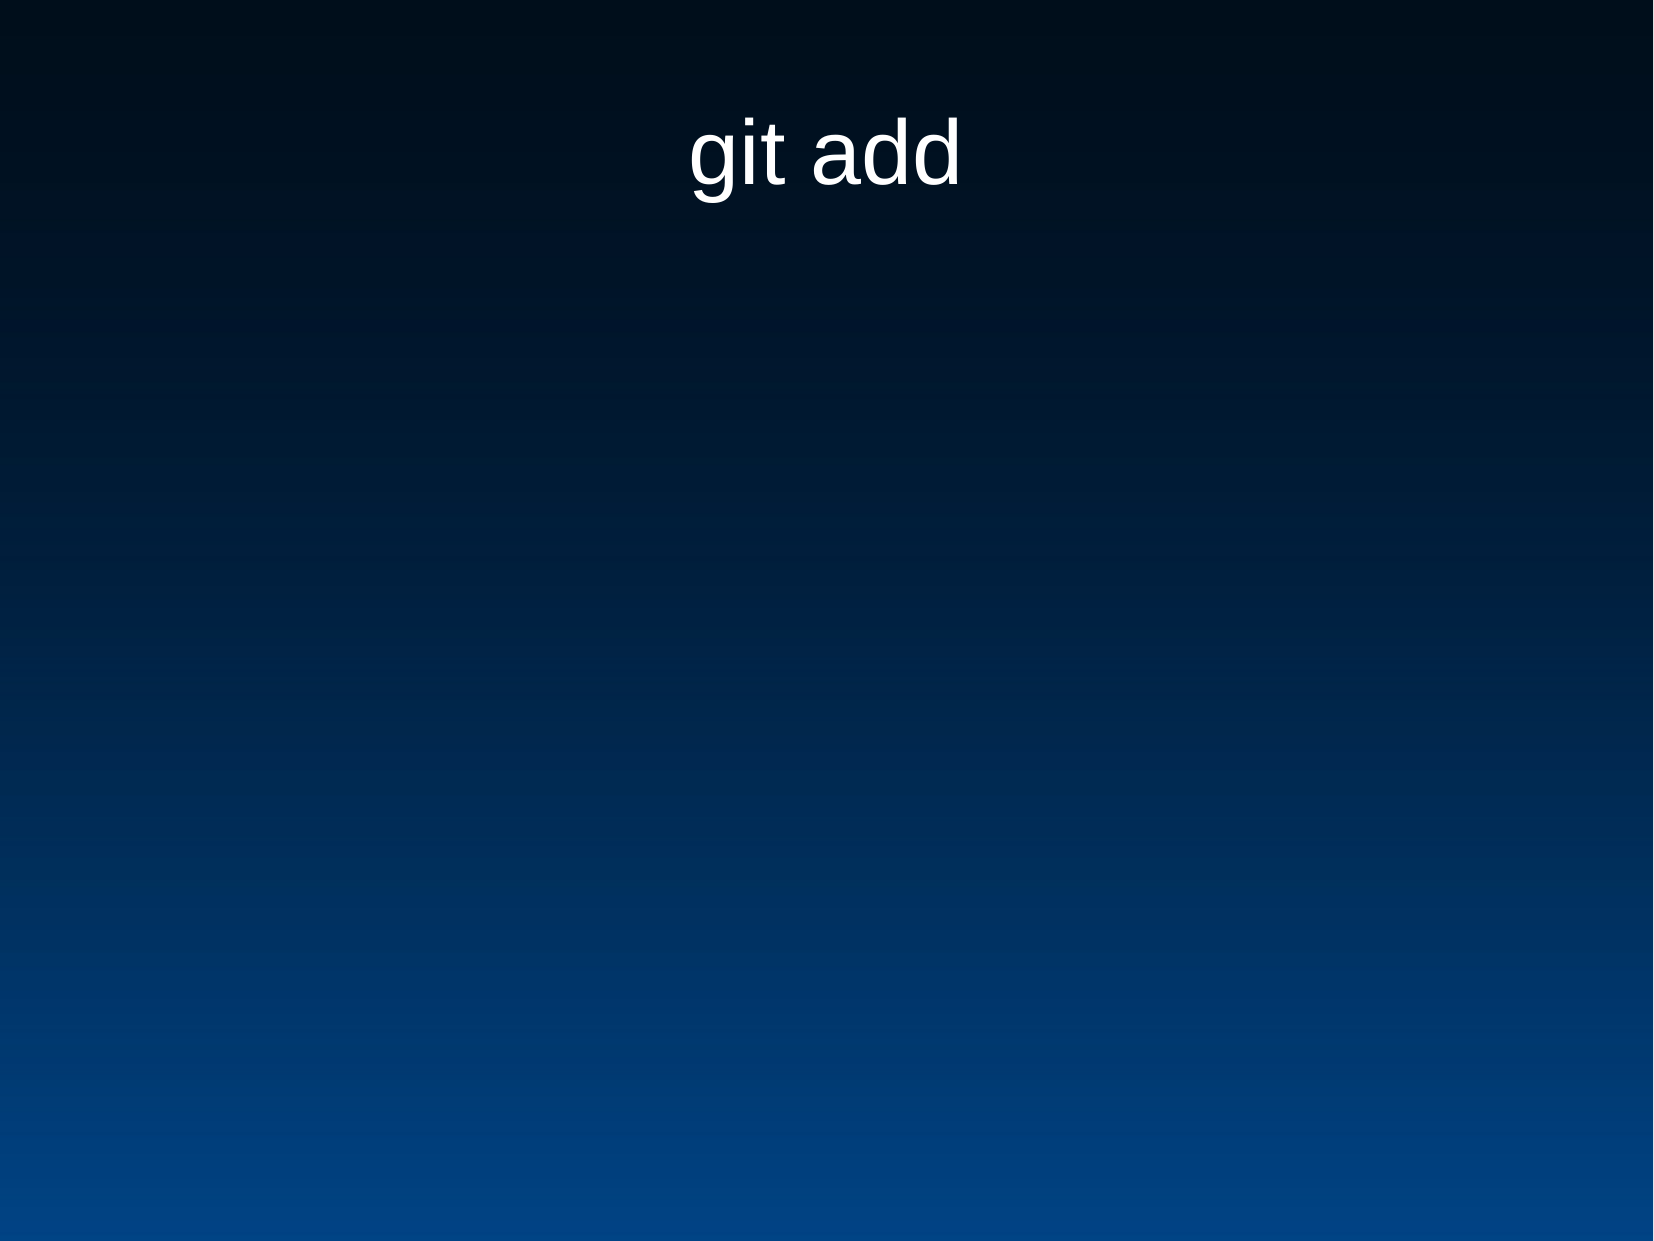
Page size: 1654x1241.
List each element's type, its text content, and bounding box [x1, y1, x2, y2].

picture [0, 0, 1654, 1241]
title git add [82, 49, 1571, 257]
